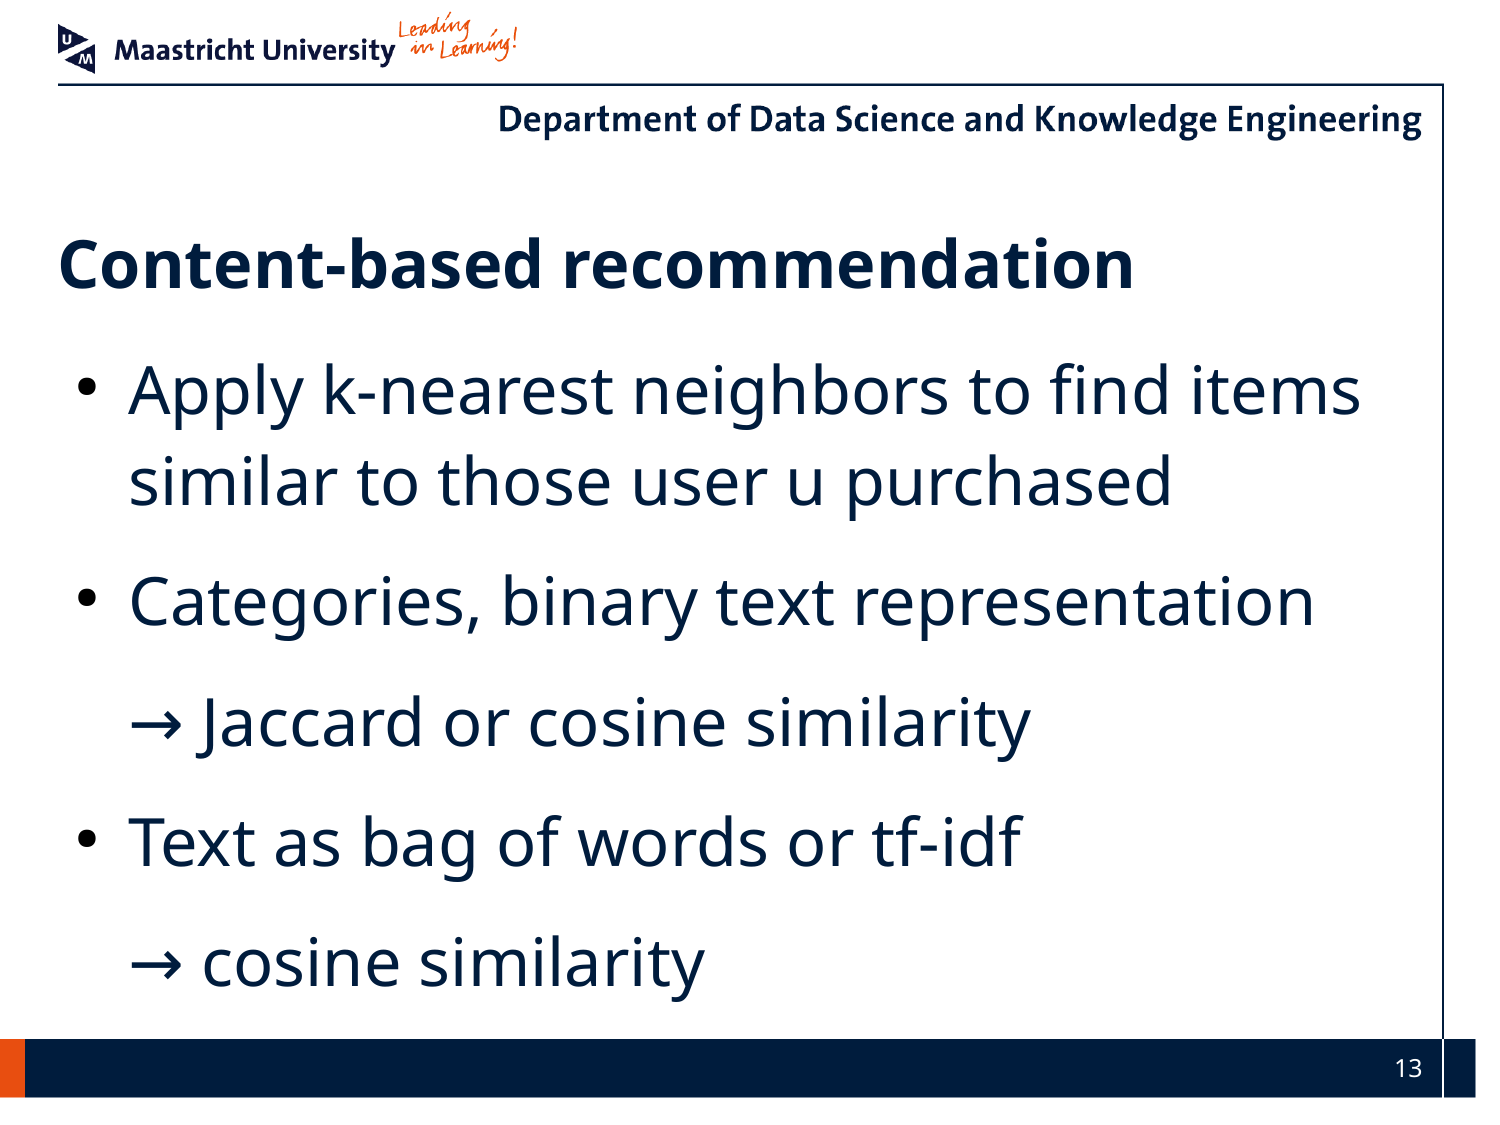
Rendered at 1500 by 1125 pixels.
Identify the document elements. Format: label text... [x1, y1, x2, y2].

list Apply k-nearest neighbors to find items similar to those user u purchased Categories, binary text representation → Jaccard or cosine similarity Text as bag of words or tf-idf → cosine similarity [57, 343, 1425, 1019]
picture [0, 0, 1500, 1125]
title Content-based recommendation [57, 200, 1425, 325]
